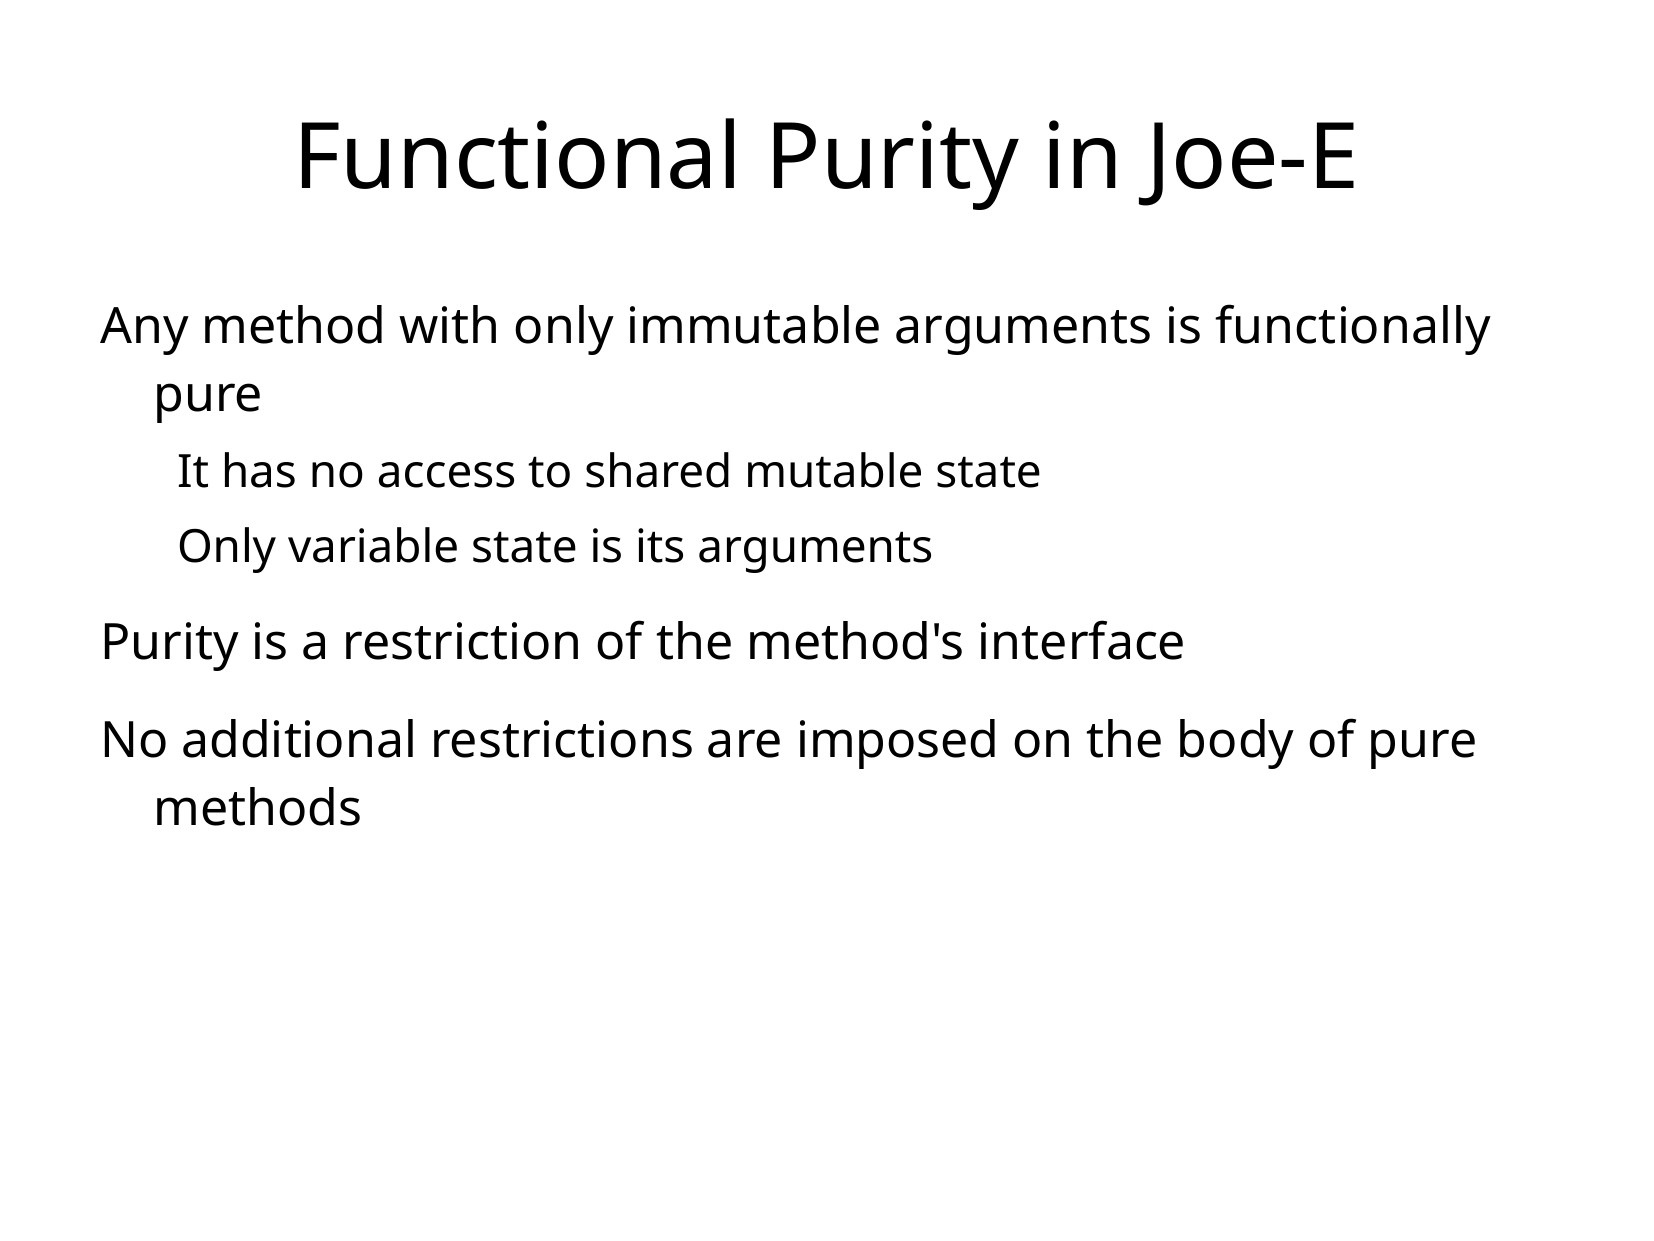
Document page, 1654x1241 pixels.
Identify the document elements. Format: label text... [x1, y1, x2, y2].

list Any method with only immutable arguments is functionally pure It has no access to shared mutable state Only variable state is its arguments Purity is a restriction of the method's interface No additional restrictions are imposed on the body of pure methods [82, 290, 1571, 1094]
title Functional Purity in Joe-E [82, 56, 1571, 250]
